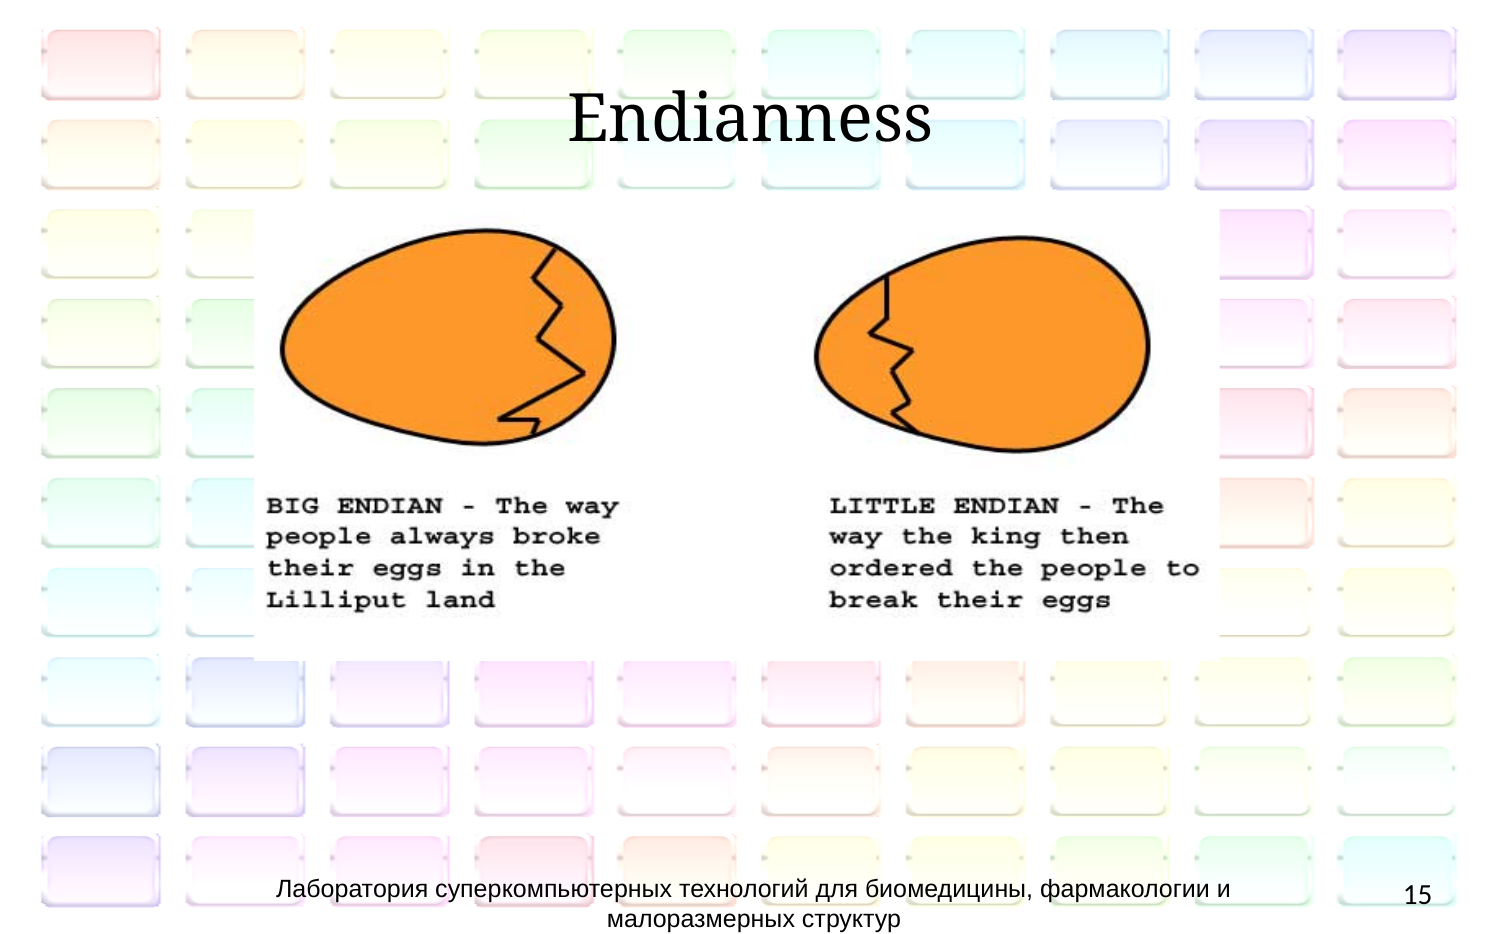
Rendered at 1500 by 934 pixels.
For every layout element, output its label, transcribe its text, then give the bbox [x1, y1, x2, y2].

text_box Лаборатория суперкомпьютерных технологий для биомедицины, фармакологии и малоразмерных структур [171, 864, 1338, 915]
text_box <номер> [1387, 868, 1473, 918]
title Endianness [75, 37, 1426, 193]
picture [0, 0, 1500, 934]
